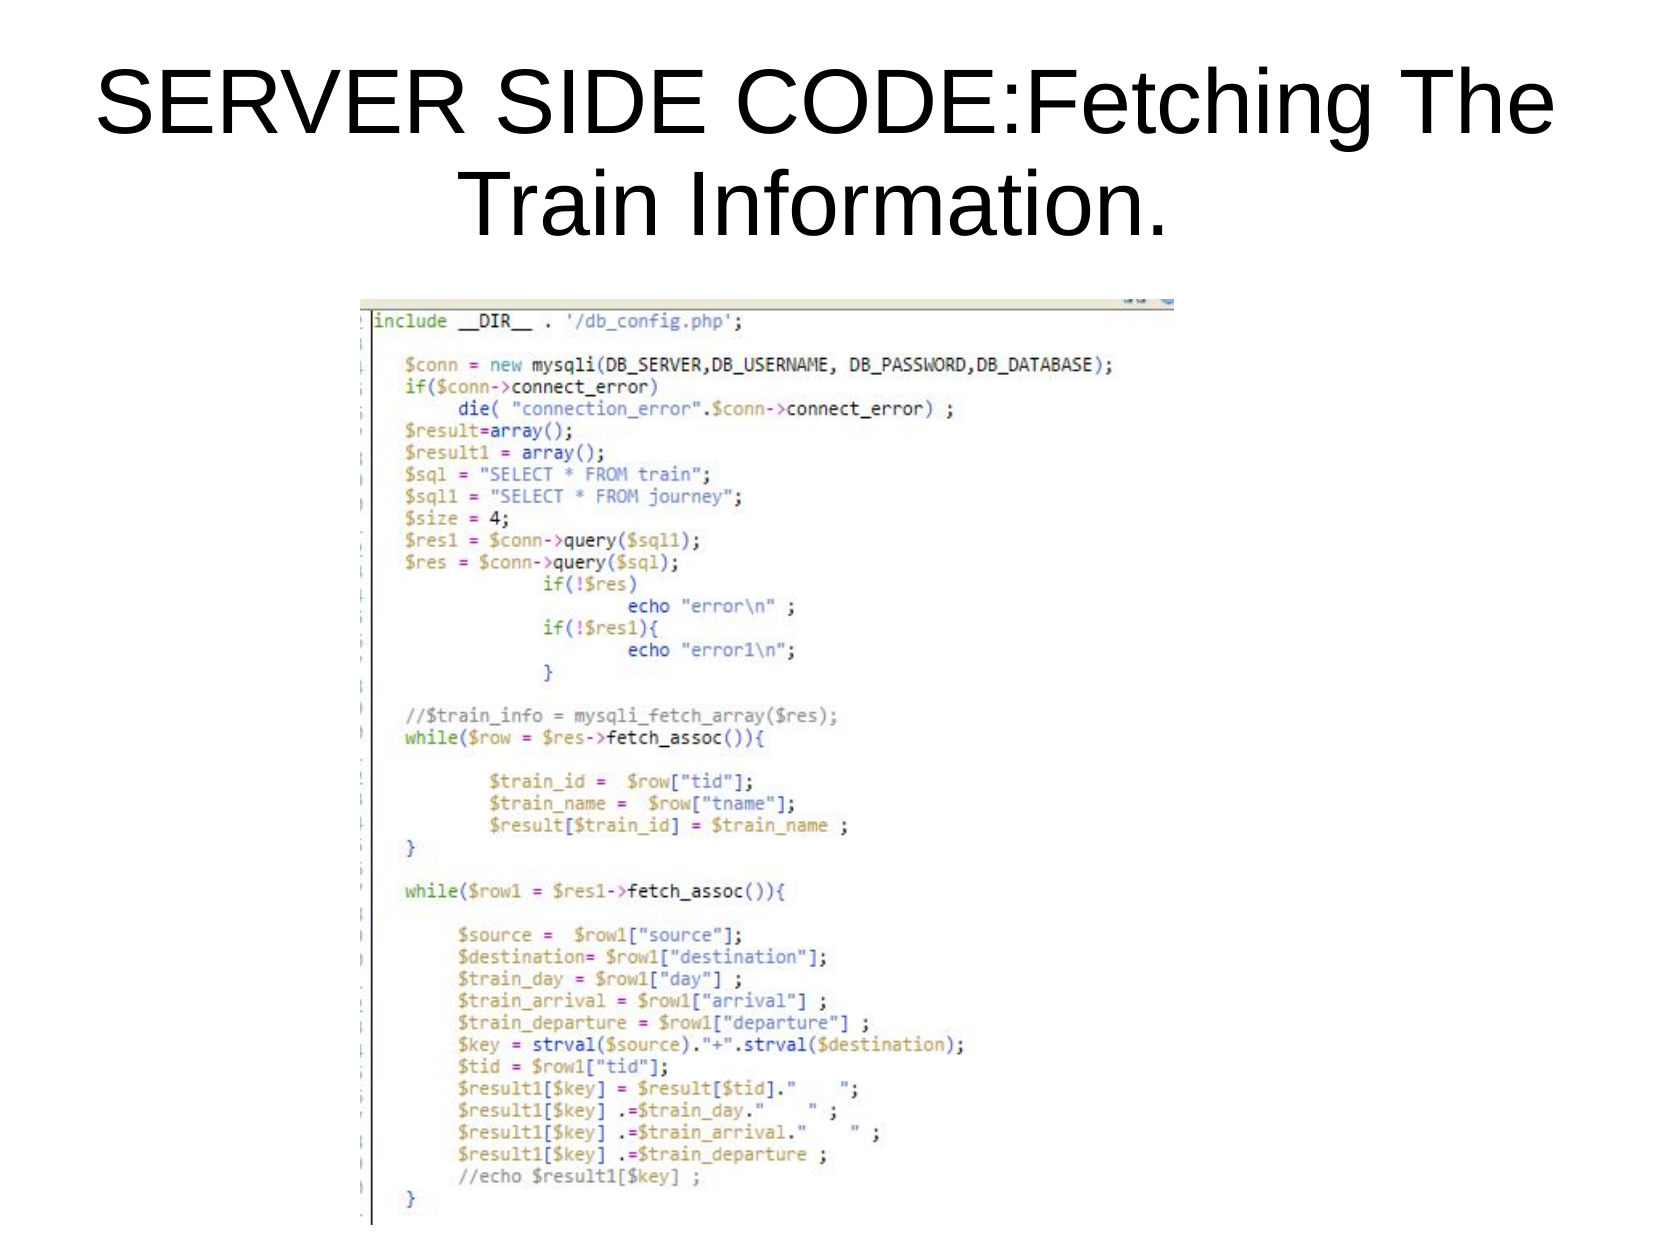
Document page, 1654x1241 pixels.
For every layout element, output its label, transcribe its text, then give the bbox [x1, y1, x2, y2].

title SERVER SIDE CODE:Fetching The Train Information. [82, 49, 1571, 257]
picture [360, 299, 1174, 1225]
